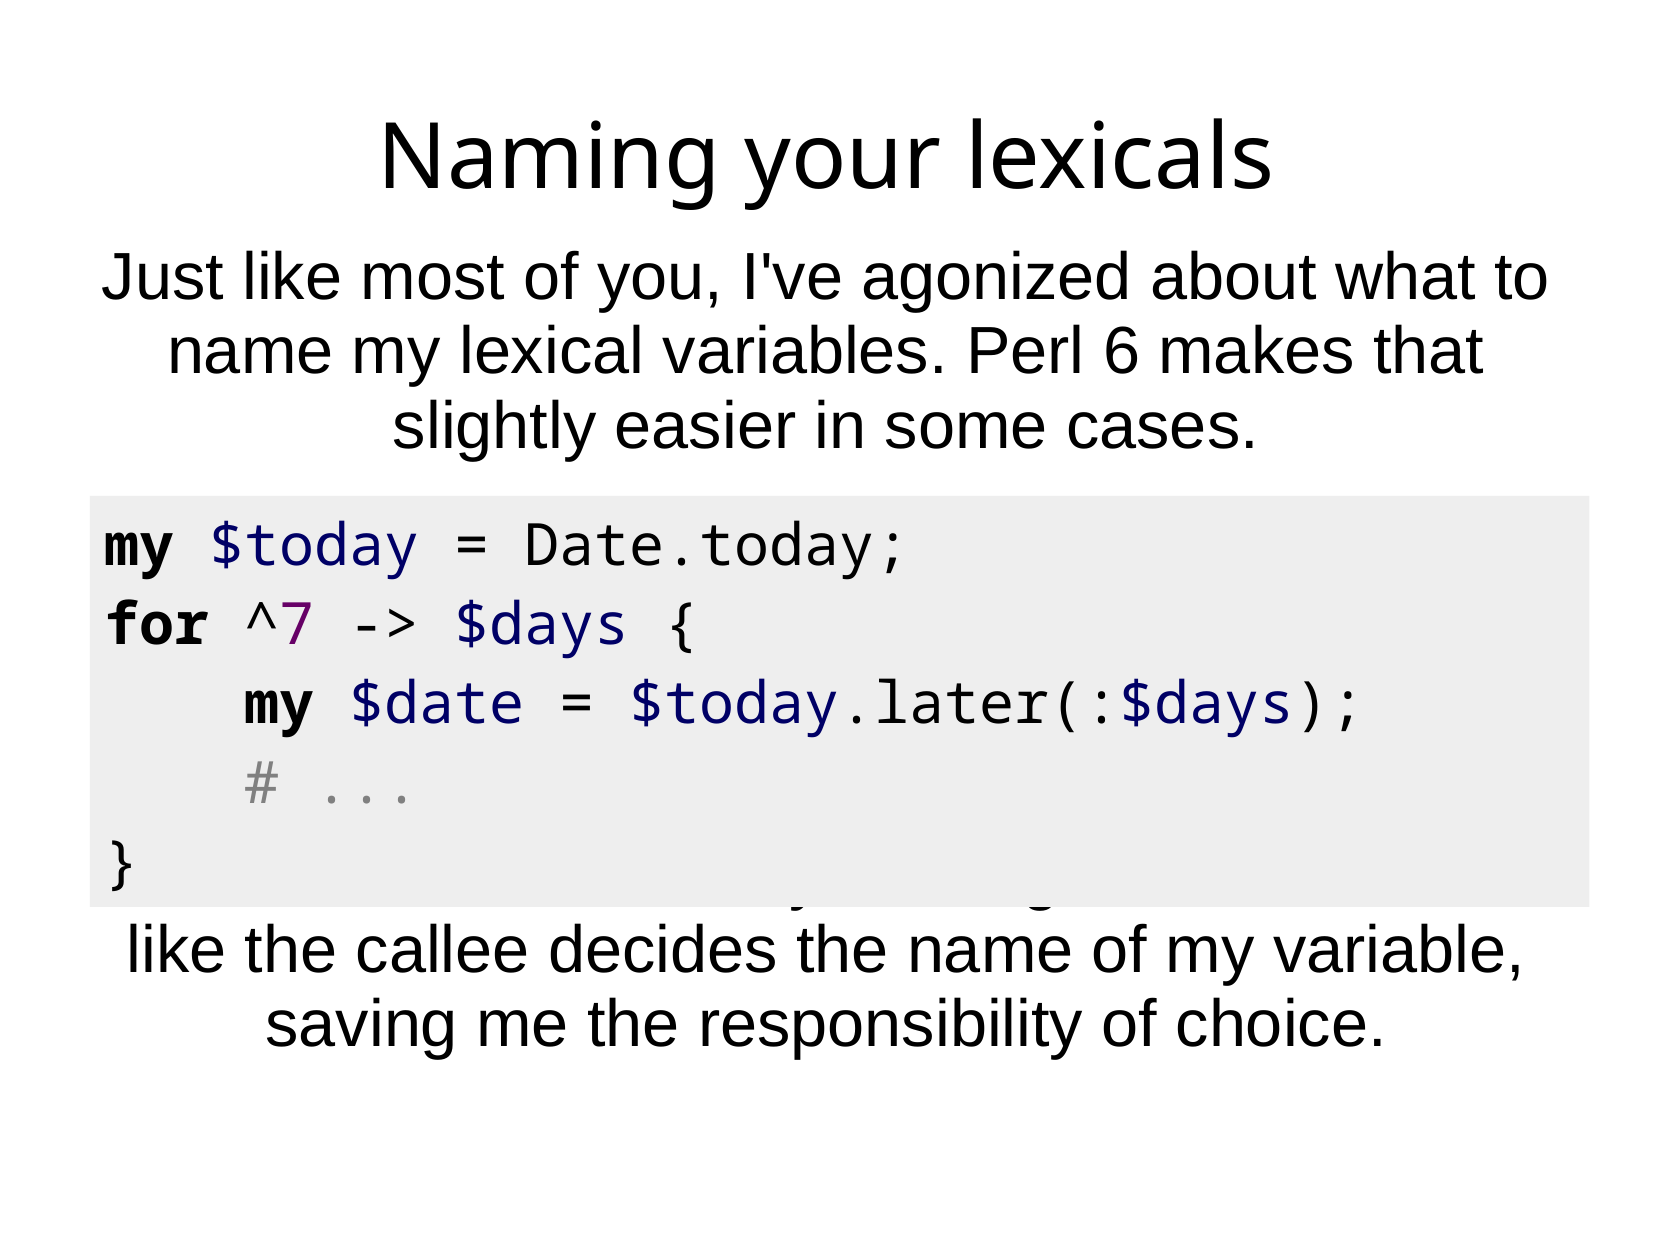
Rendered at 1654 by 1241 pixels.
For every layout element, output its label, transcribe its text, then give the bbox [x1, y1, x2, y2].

text_box my $today = Date.today; for ^7 -> $days { my $date = $today.later(:$days); # ... } [89, 495, 1590, 804]
subtitle Just like most of you, I've agonized about what to name my lexical variables. Perl 6 makes that slightly easier in some cases. I consider it a win every time I get to do this. It's like the callee decides the name of my variable, saving me the responsibility of choice. [82, 238, 1571, 1062]
title Naming your lexicals [82, 49, 1571, 238]
